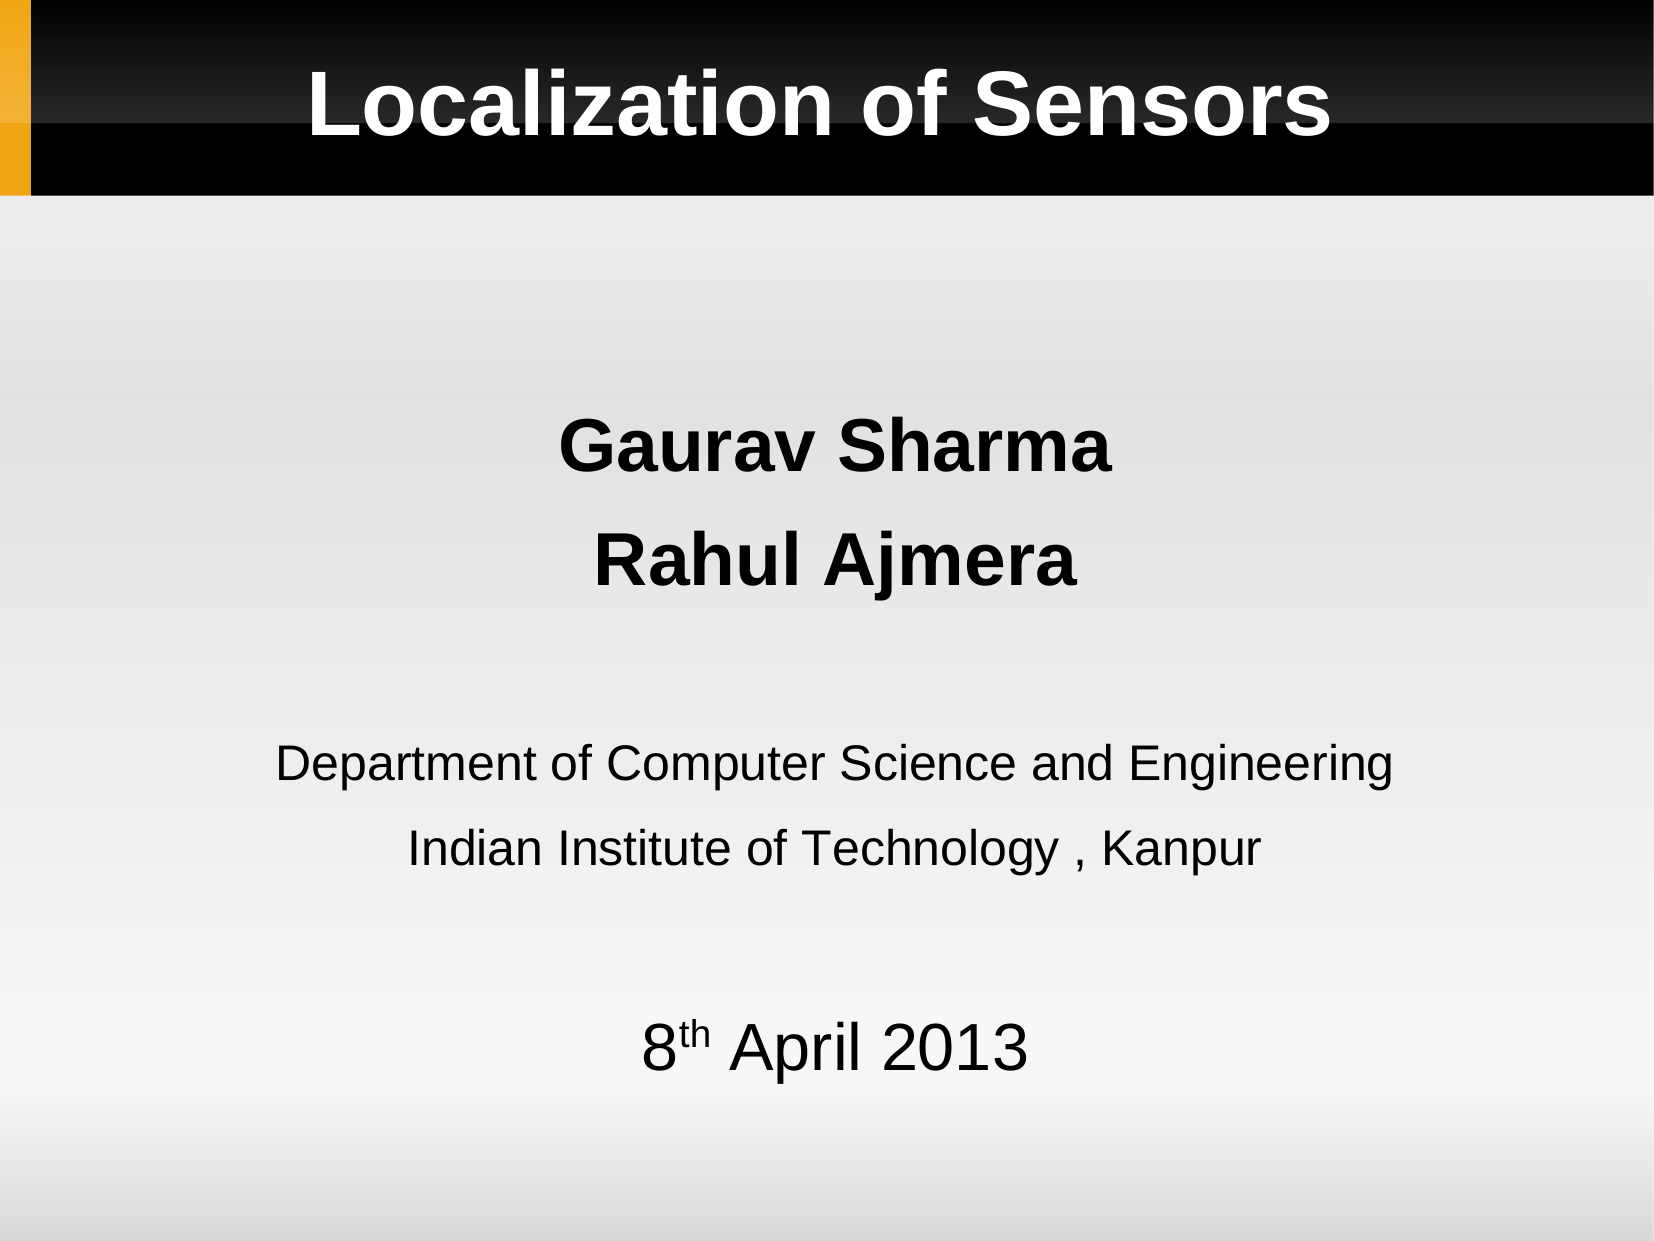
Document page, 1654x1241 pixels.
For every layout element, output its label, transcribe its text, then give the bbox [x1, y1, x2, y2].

picture [0, 0, 1654, 1241]
title Localization of Sensors [76, 0, 1565, 208]
list Gaurav Sharma Rahul Ajmera Department of Computer Science and Engineering Indian Institute of Technology , Kanpur 8th April 2013 [82, 290, 1571, 1109]
